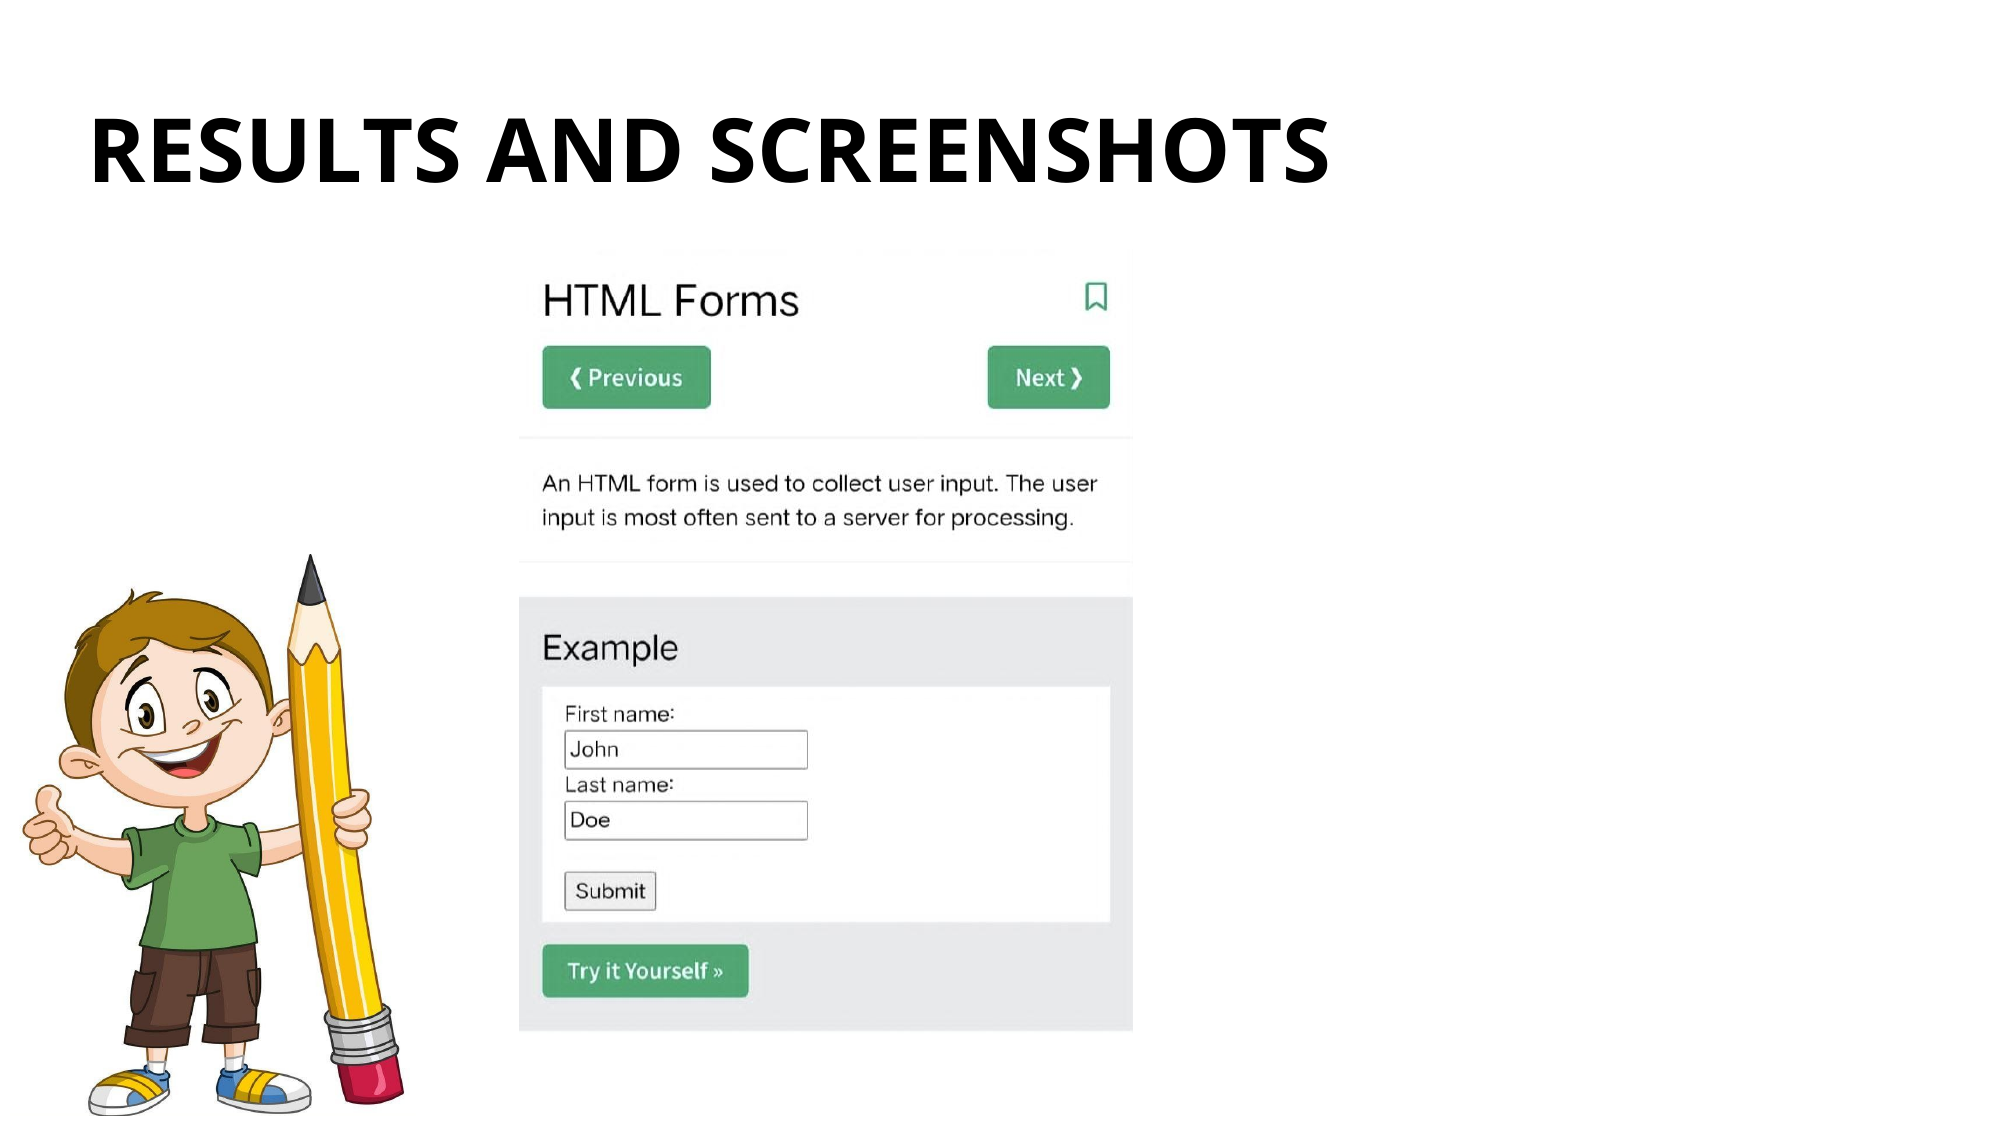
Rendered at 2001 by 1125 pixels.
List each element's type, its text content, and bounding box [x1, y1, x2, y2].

picture [10, 554, 416, 1116]
title RESULTS AND SCREENSHOTS [85, 91, 1838, 216]
picture [519, 249, 1133, 1034]
